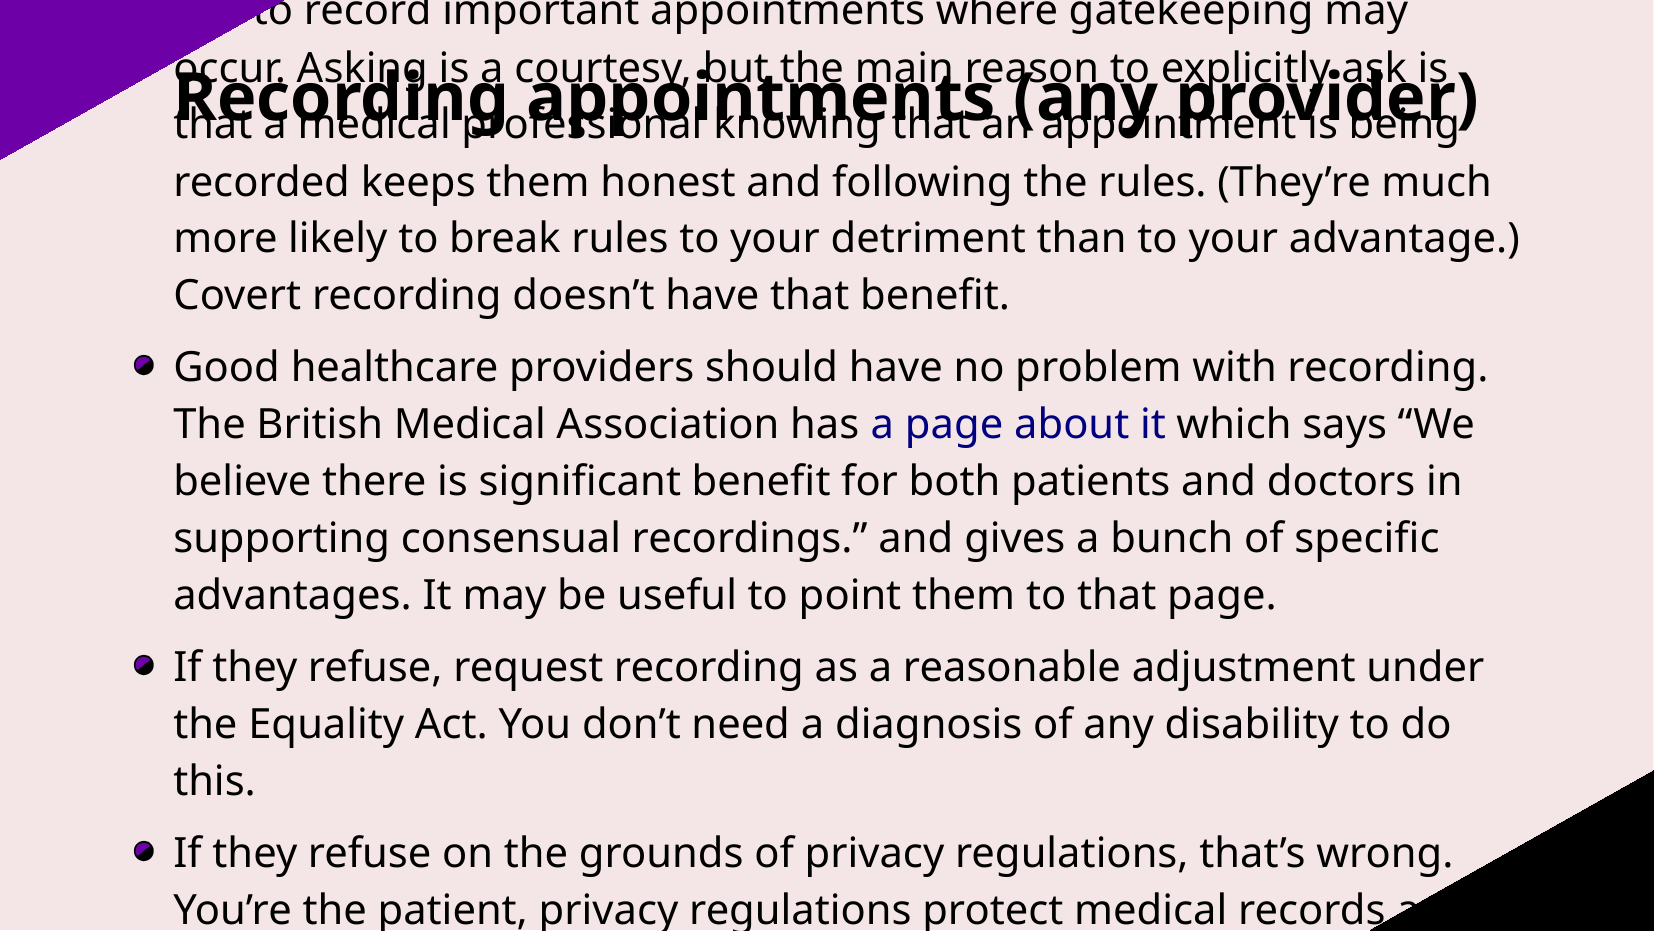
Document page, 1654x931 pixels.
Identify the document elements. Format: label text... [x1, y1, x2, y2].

text_box [0, 0, 284, 160]
subtitle Ask to record important appointments where gatekeeping may occur. Asking is a courtesy, but the main reason to explicitly ask is that a medical professional knowing that an appointment is being recorded keeps them honest and following the rules. (They’re much more likely to break rules to your detriment than to your advantage.) Covert recording doesn’t have that benefit. Good healthcare providers should have no problem with recording. The British Medical Association has a page about it which says “We believe there is significant benefit for both patients and doctors in supporting consensual recordings.” and gives a bunch of specific advantages. It may be useful to point them to that page. If they refuse, request recording as a reasonable adjustment under the Equality Act. You don’t need a diagnosis of any disability to do this. If they refuse on the grounds of privacy regulations, that’s wrong. You’re the patient, privacy regulations protect medical records and what is said in consultations from unauthorized parties, not from you. [132, 140, 1526, 890]
title Recording appointments (any provider) [82, 35, 1571, 154]
text_box [1370, 770, 1654, 931]
